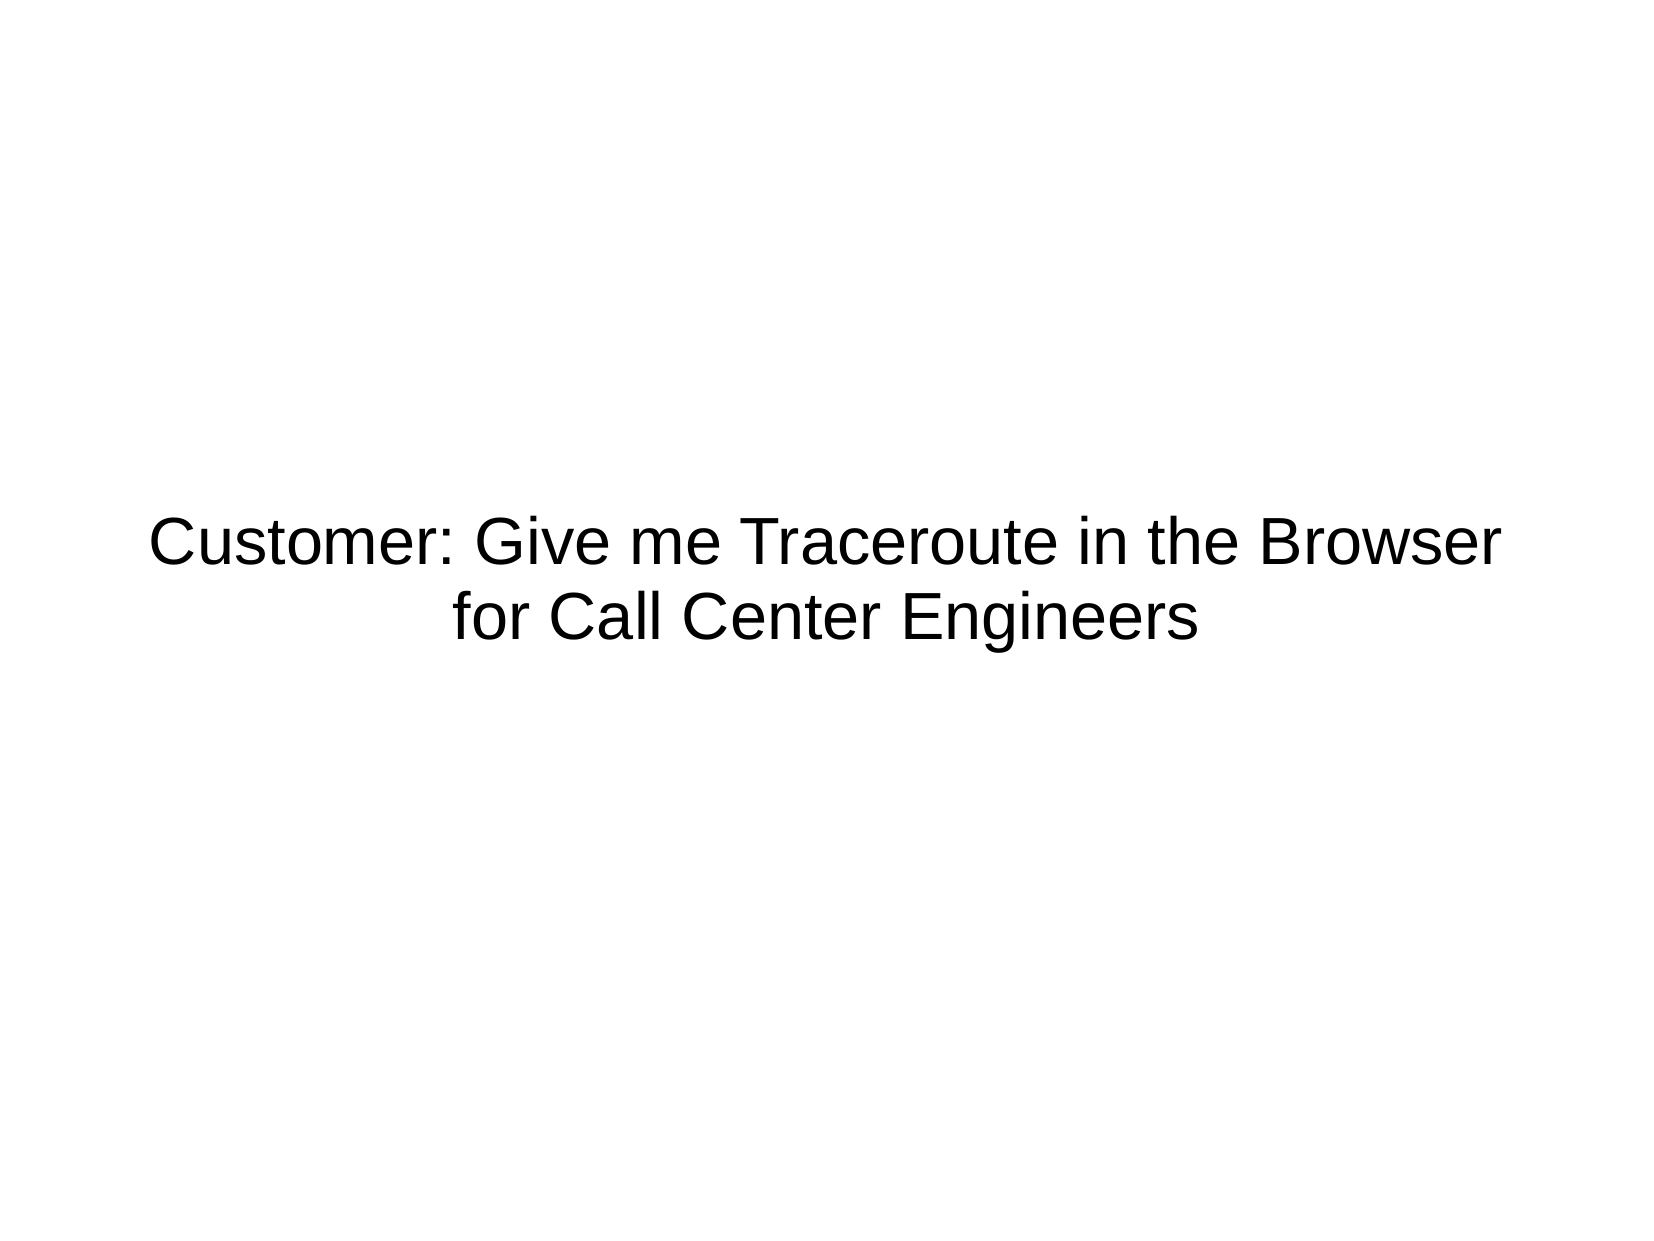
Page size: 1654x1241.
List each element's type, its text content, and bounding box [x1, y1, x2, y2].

subtitle Customer: Give me Traceroute in the Browser for Call Center Engineers [82, 49, 1571, 1109]
